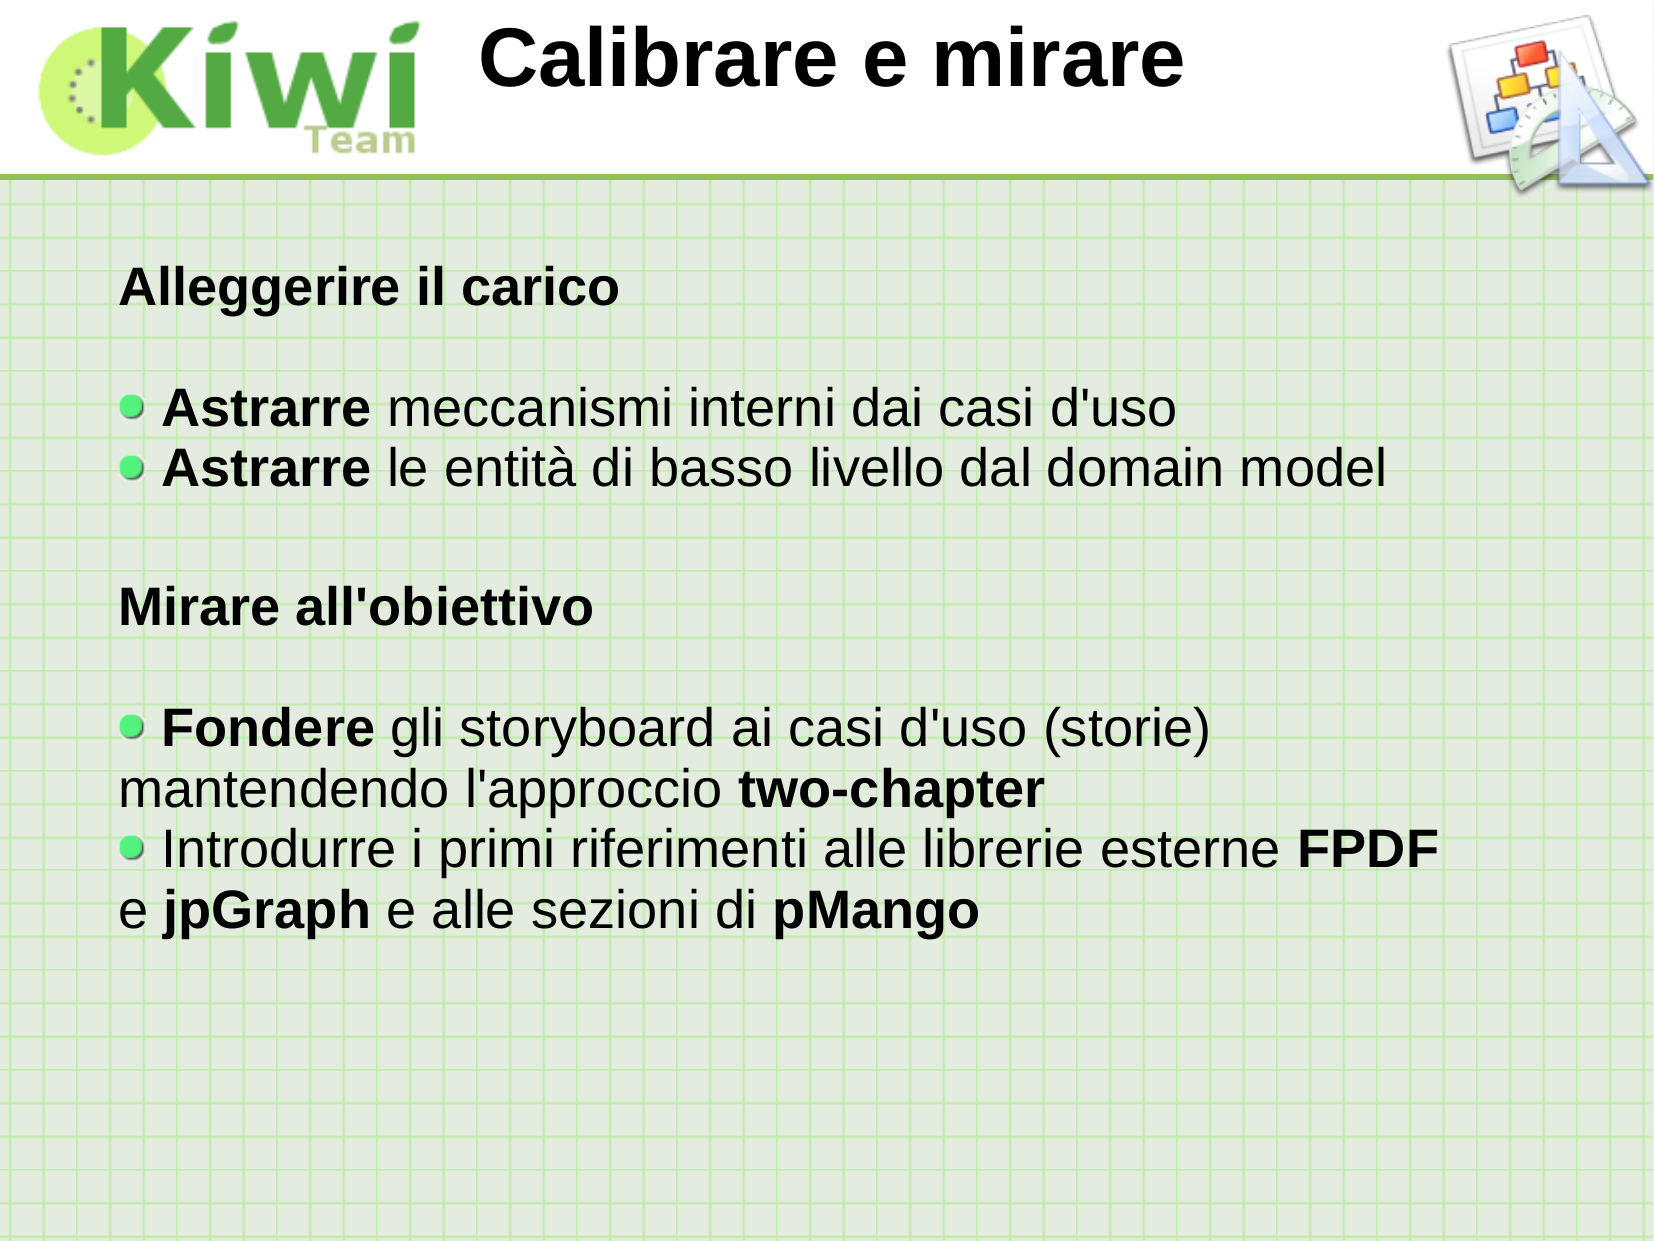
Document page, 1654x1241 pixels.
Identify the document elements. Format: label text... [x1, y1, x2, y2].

title Calibrare e mirare [478, 8, 1211, 107]
picture [0, 0, 1654, 1241]
text_box Alleggerire il carico Astrarre meccanismi interni dai casi d'uso Astrarre le entità di basso livello dal domain model [118, 238, 1477, 502]
picture [29, 7, 438, 166]
text_box [0, 0, 1446, 174]
text_box Mirare all'obiettivo Fondere gli storyboard ai casi d'uso (storie) mantendendo l'approccio two-chapter Introdurre i primi riferimenti alle librerie esterne FPDF e jpGraph e alle sezioni di pMango [118, 557, 1477, 945]
